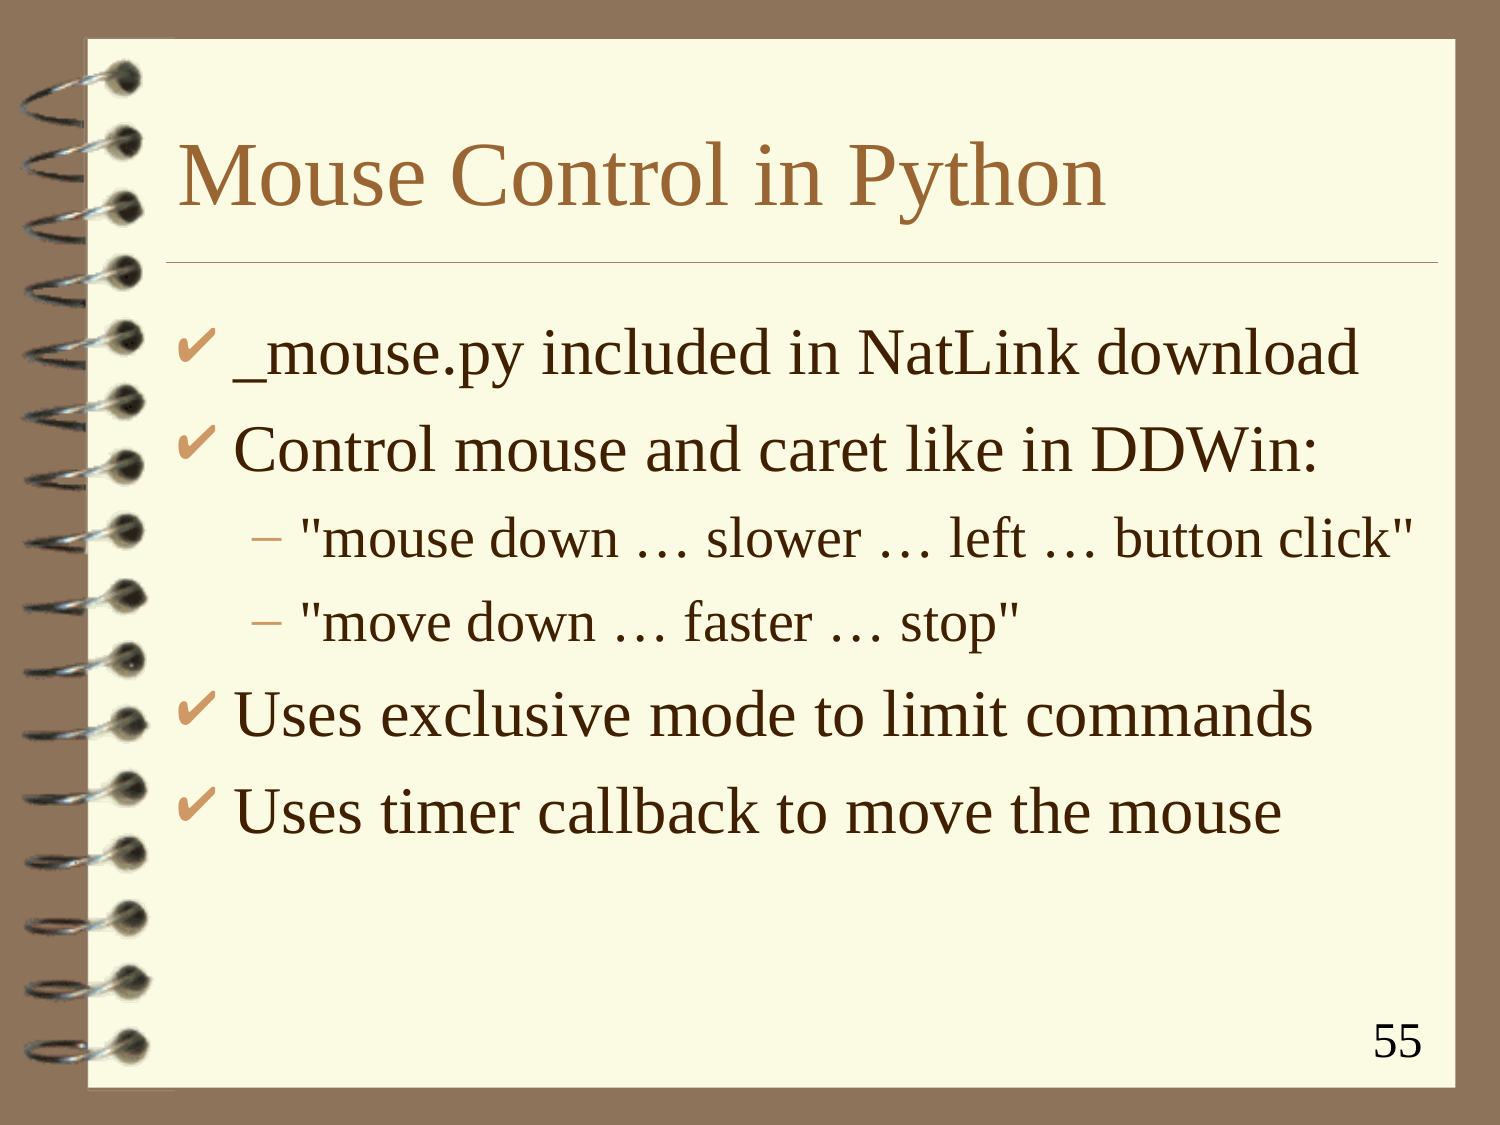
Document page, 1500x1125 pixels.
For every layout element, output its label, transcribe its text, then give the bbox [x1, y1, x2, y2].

title Mouse Control in Python [162, 74, 1438, 263]
picture [0, 0, 175, 1125]
list _mouse.py included in NatLink download Control mouse and caret like in DDWin: "mouse down … slower … left … button click" "move down … faster … stop" Uses exclusive mode to limit commands Uses timer callback to move the mouse [162, 299, 1438, 976]
